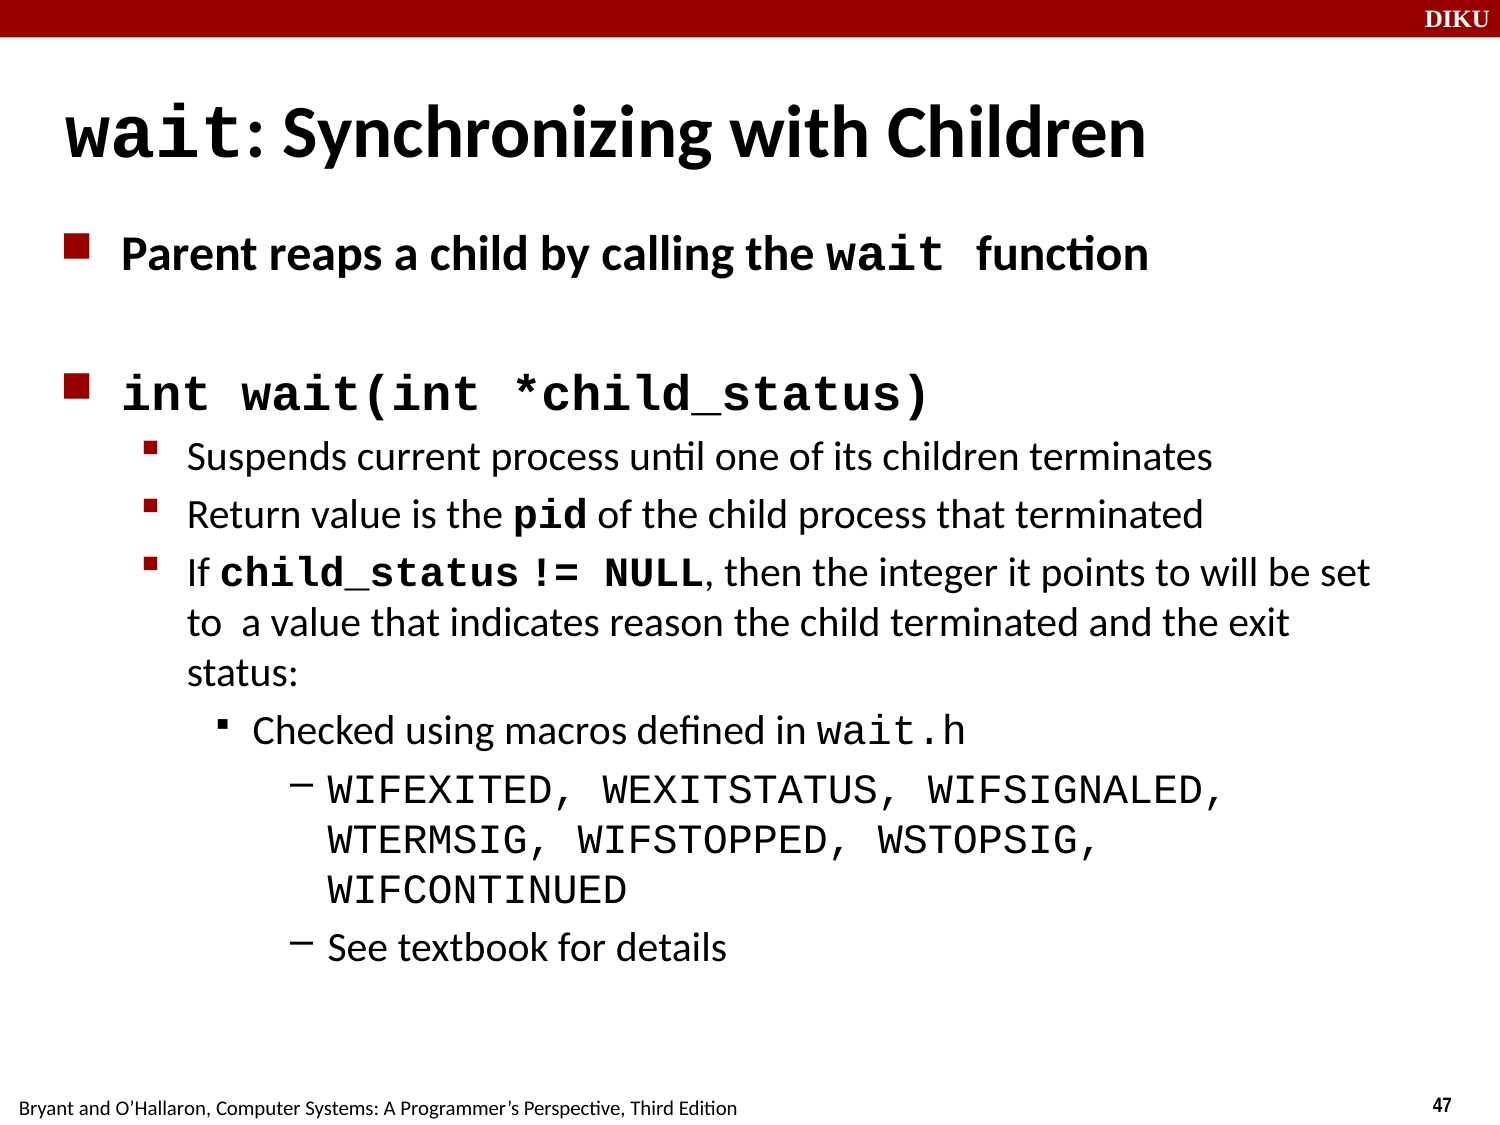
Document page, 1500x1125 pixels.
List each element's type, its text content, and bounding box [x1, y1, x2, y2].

list Parent reaps a child by calling the wait function int wait(int *child_status) Suspends current process until one of its children terminates Return value is the pid of the child process that terminated If child_status != NULL, then the integer it points to will be set to a value that indicates reason the child terminated and the exit status: Checked using macros defined in wait.h WIFEXITED, WEXITSTATUS, WIFSIGNALED, WTERMSIG, WIFSTOPPED, WSTOPSIG, WIFCONTINUED See textbook for details [50, 212, 1405, 1050]
title wait: Synchronizing with Children [50, 80, 1413, 175]
